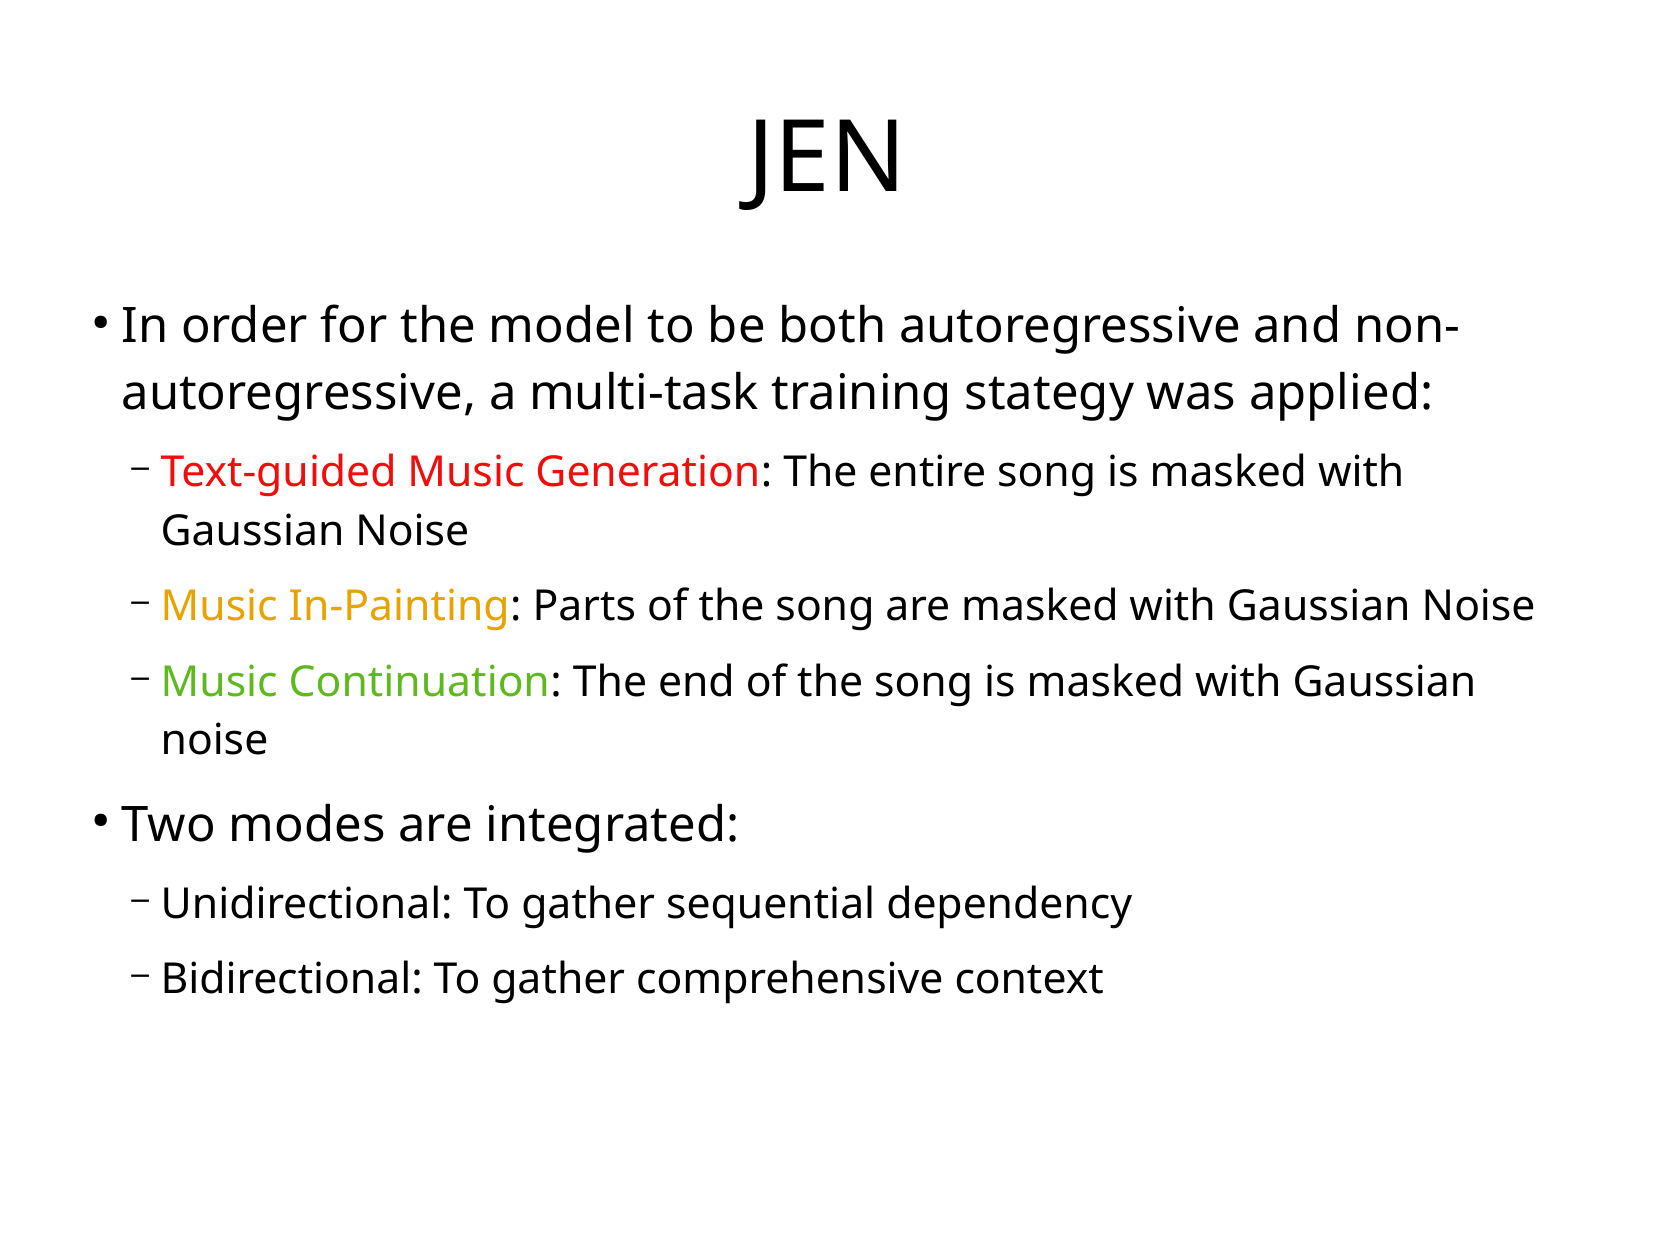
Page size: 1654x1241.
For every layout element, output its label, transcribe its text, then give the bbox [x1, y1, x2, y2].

title JEN [82, 49, 1571, 257]
list In order for the model to be both autoregressive and non-autoregressive, a multi-task training stategy was applied: Text-guided Music Generation: The entire song is masked with Gaussian Noise Music In-Painting: Parts of the song are masked with Gaussian Noise Music Continuation: The end of the song is masked with Gaussian noise Two modes are integrated: Unidirectional: To gather sequential dependency Bidirectional: To gather comprehensive context [82, 290, 1571, 1010]
